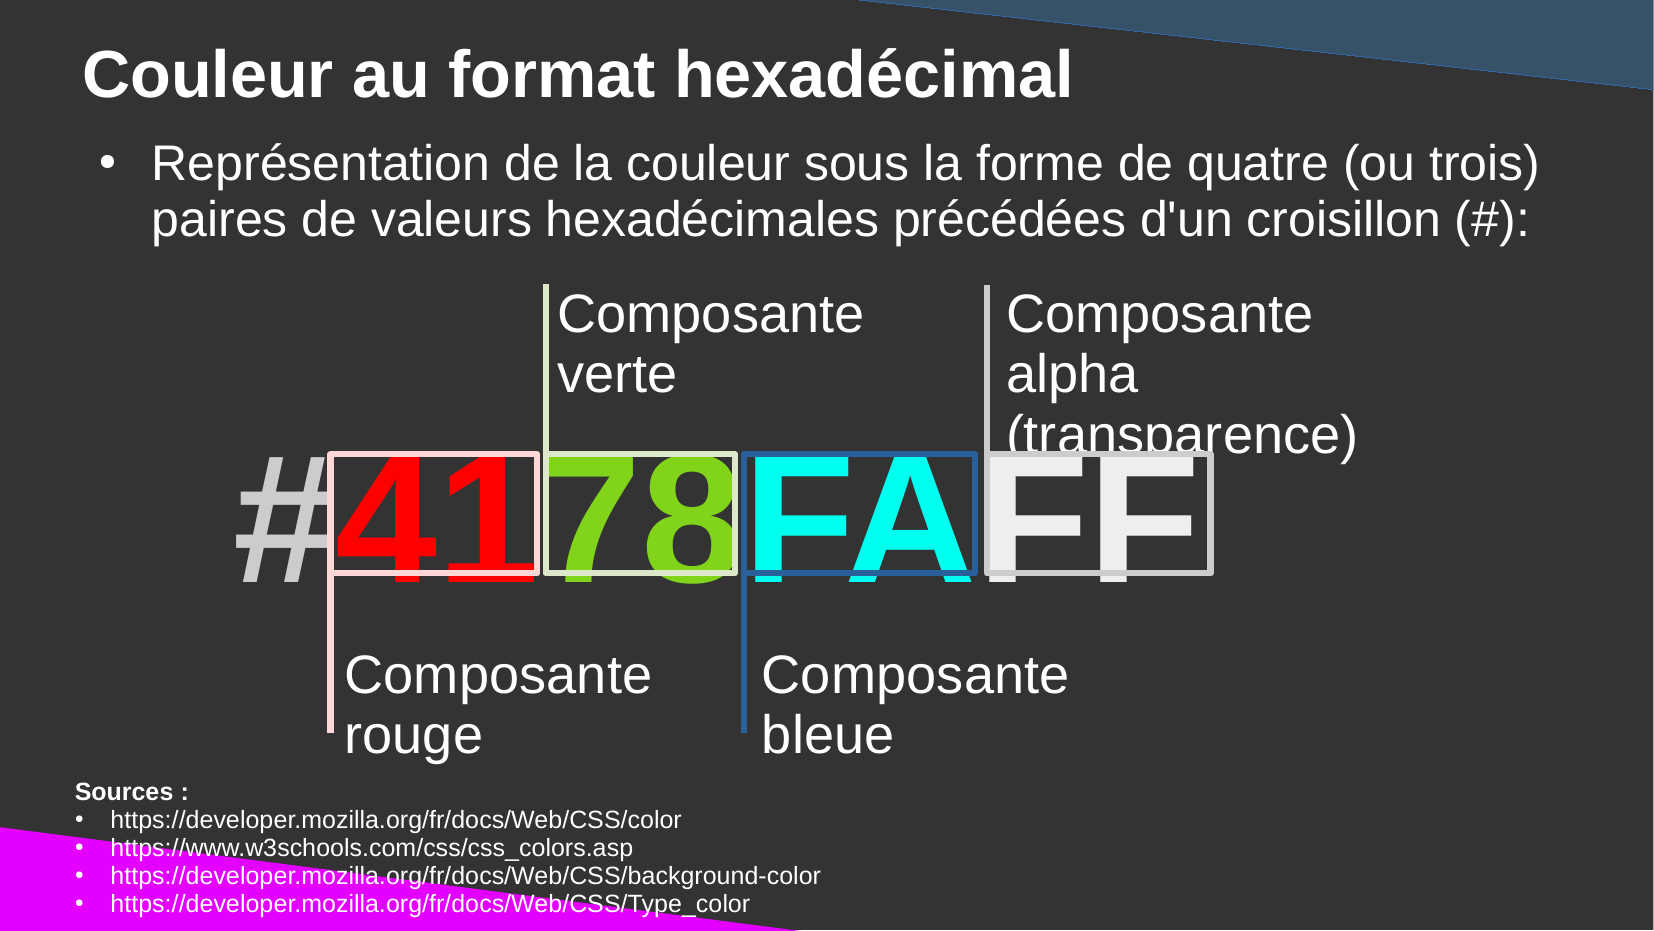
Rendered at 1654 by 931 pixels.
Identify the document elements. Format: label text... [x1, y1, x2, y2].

text_box Sources : https://developer.mozilla.org/fr/docs/Web/CSS/color https://www.w3schools.com/css/css_colors.asp https://developer.mozilla.org/fr/docs/Web/CSS/background-color https://developer.mozilla.org/fr/docs/Web/CSS/Type_color [60, 770, 863, 926]
text_box #4178FAFF [990, 457, 1207, 570]
title Composante alpha (transparence) [1006, 311, 1412, 466]
text_box #4178FAFF [549, 457, 732, 570]
text_box #4178FAFF [747, 457, 972, 570]
text_box [0, 827, 801, 931]
text_box #4178FAFF [218, 408, 1235, 629]
text_box #4178FAFF [334, 457, 534, 570]
title Composante verte [557, 283, 869, 405]
list Représentation de la couleur sous la forme de quatre (ou trois) paires de valeurs hexadécimales précédées d'un croisillon (#): [80, 135, 1605, 311]
title Composante bleue [761, 644, 1073, 766]
text_box [859, 0, 1654, 90]
title Composante rouge [344, 644, 656, 766]
title Couleur au format hexadécimal [82, 37, 1571, 122]
